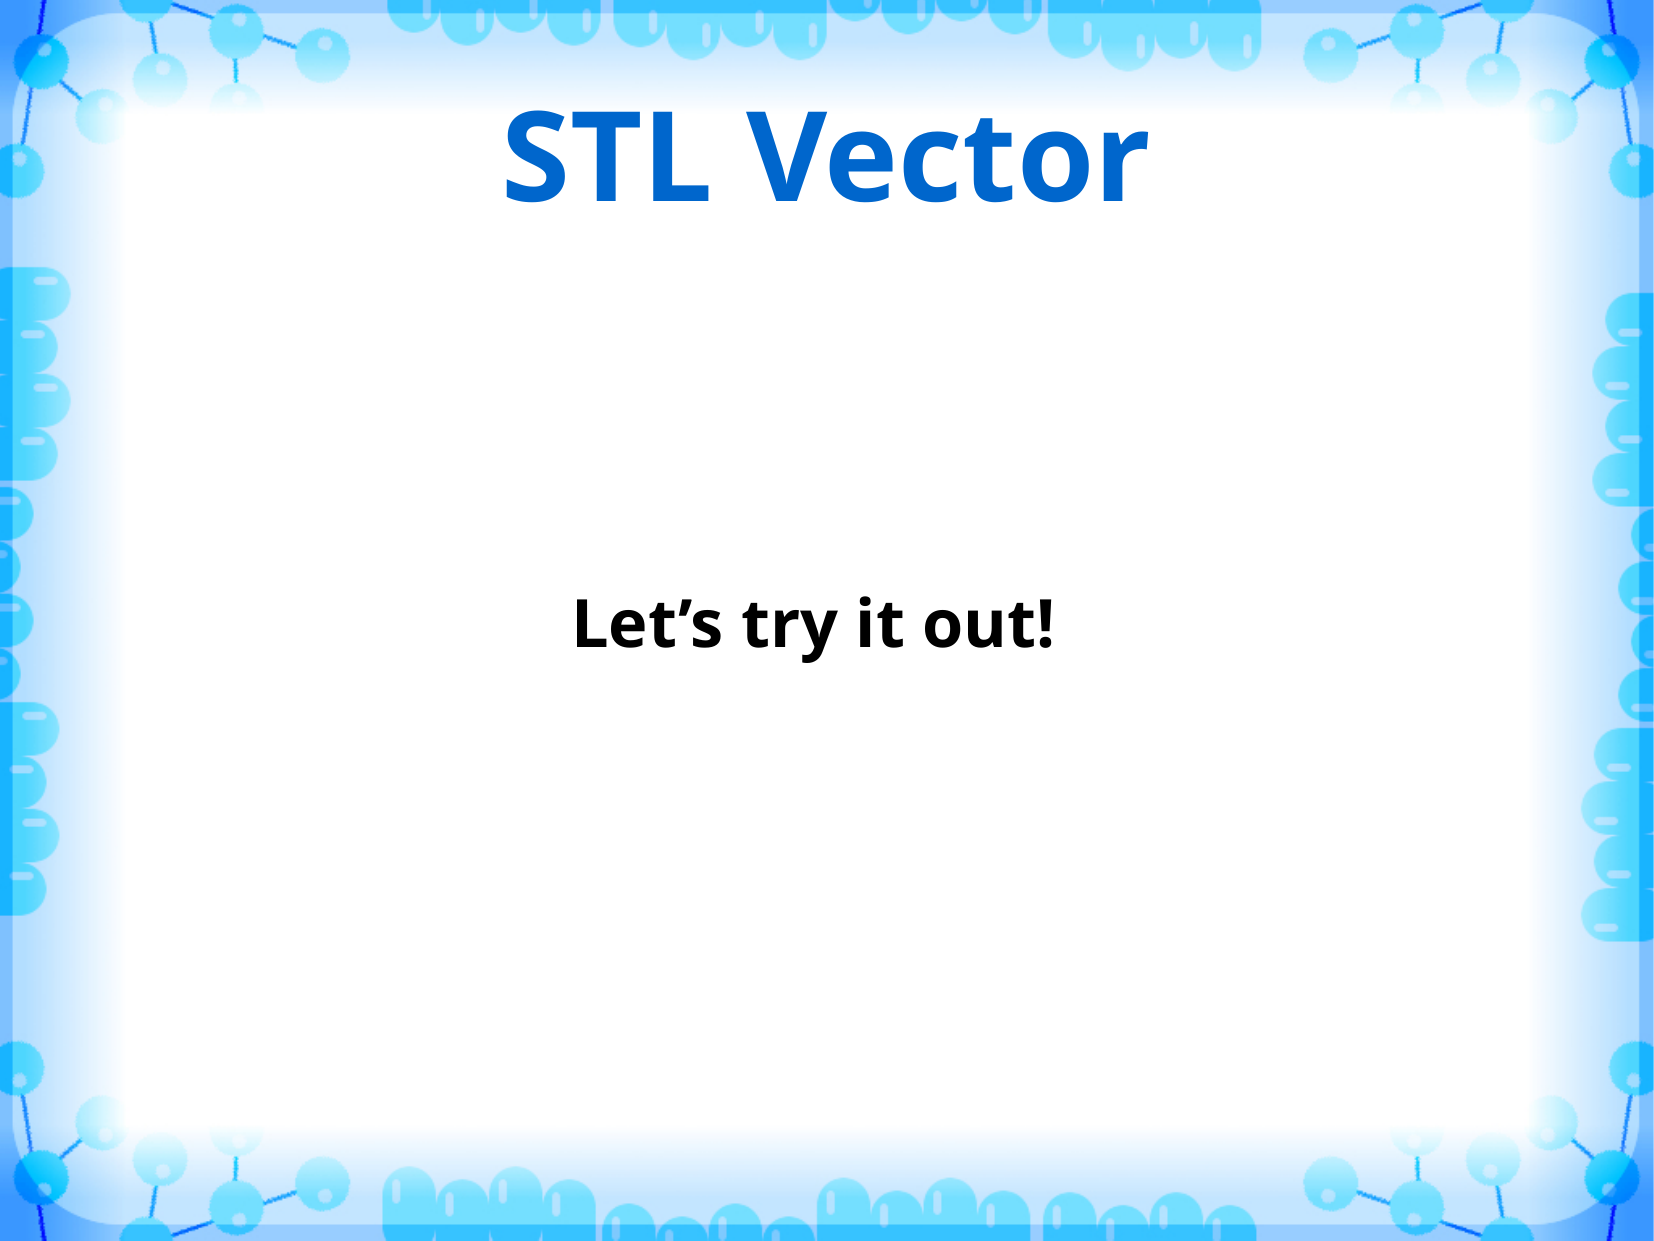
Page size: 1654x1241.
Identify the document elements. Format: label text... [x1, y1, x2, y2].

title STL Vector [82, 49, 1571, 257]
picture [0, 0, 1654, 1241]
text_box Let’s try it out! [135, 576, 1492, 844]
